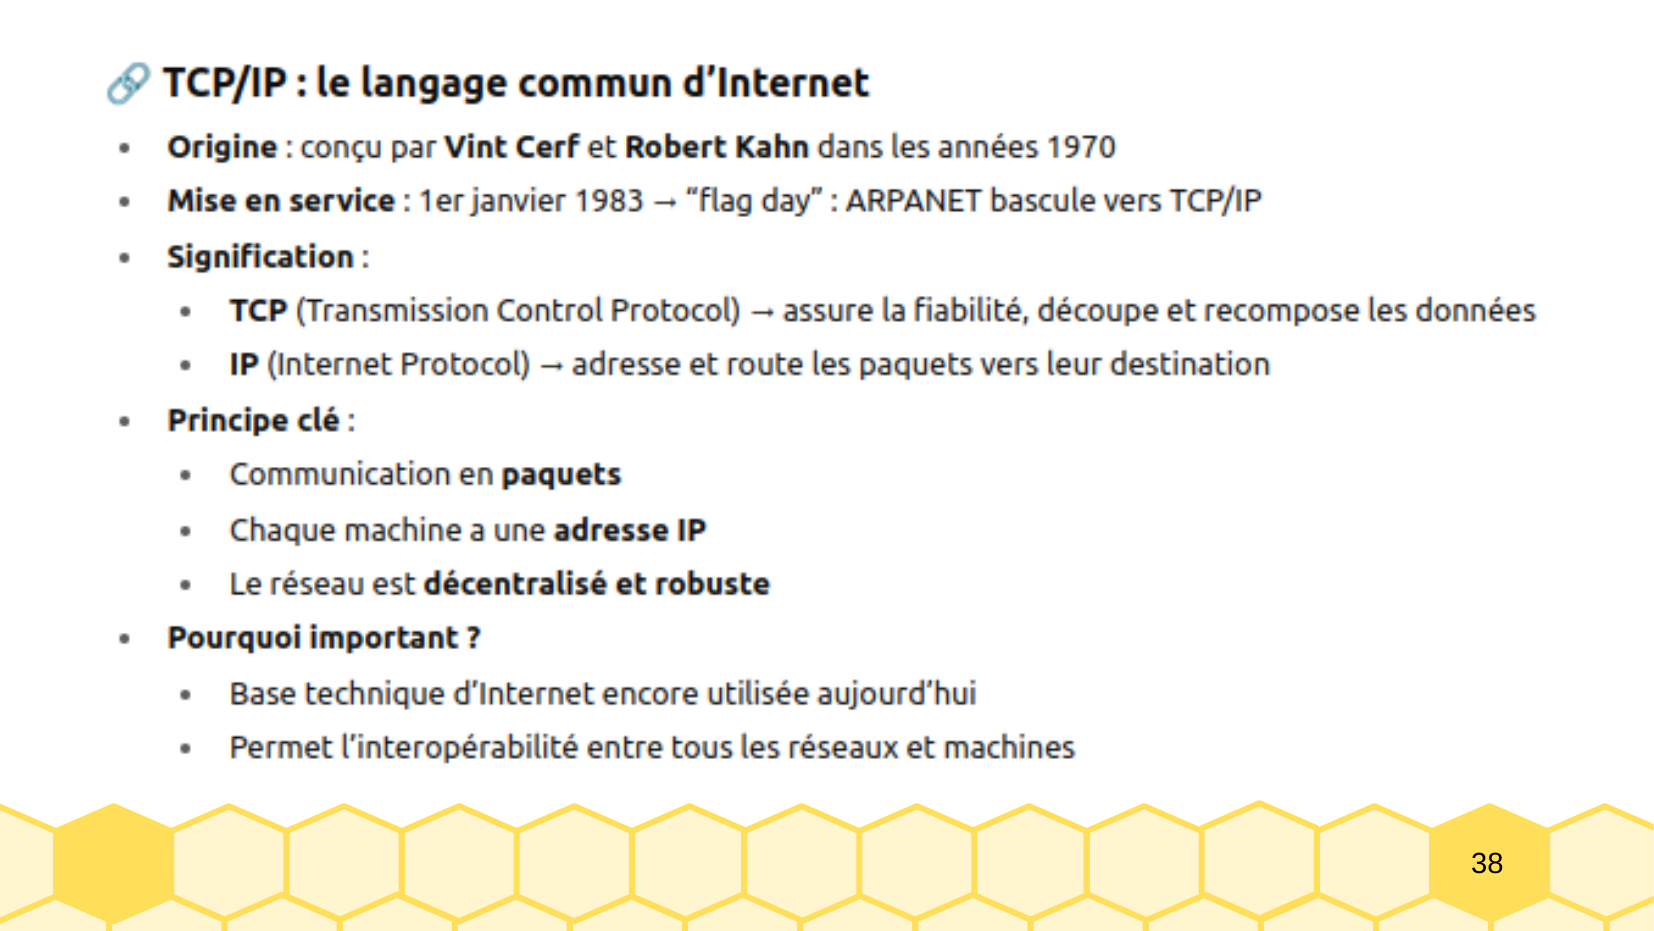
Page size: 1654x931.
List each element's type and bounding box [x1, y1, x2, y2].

picture [69, 29, 1620, 798]
